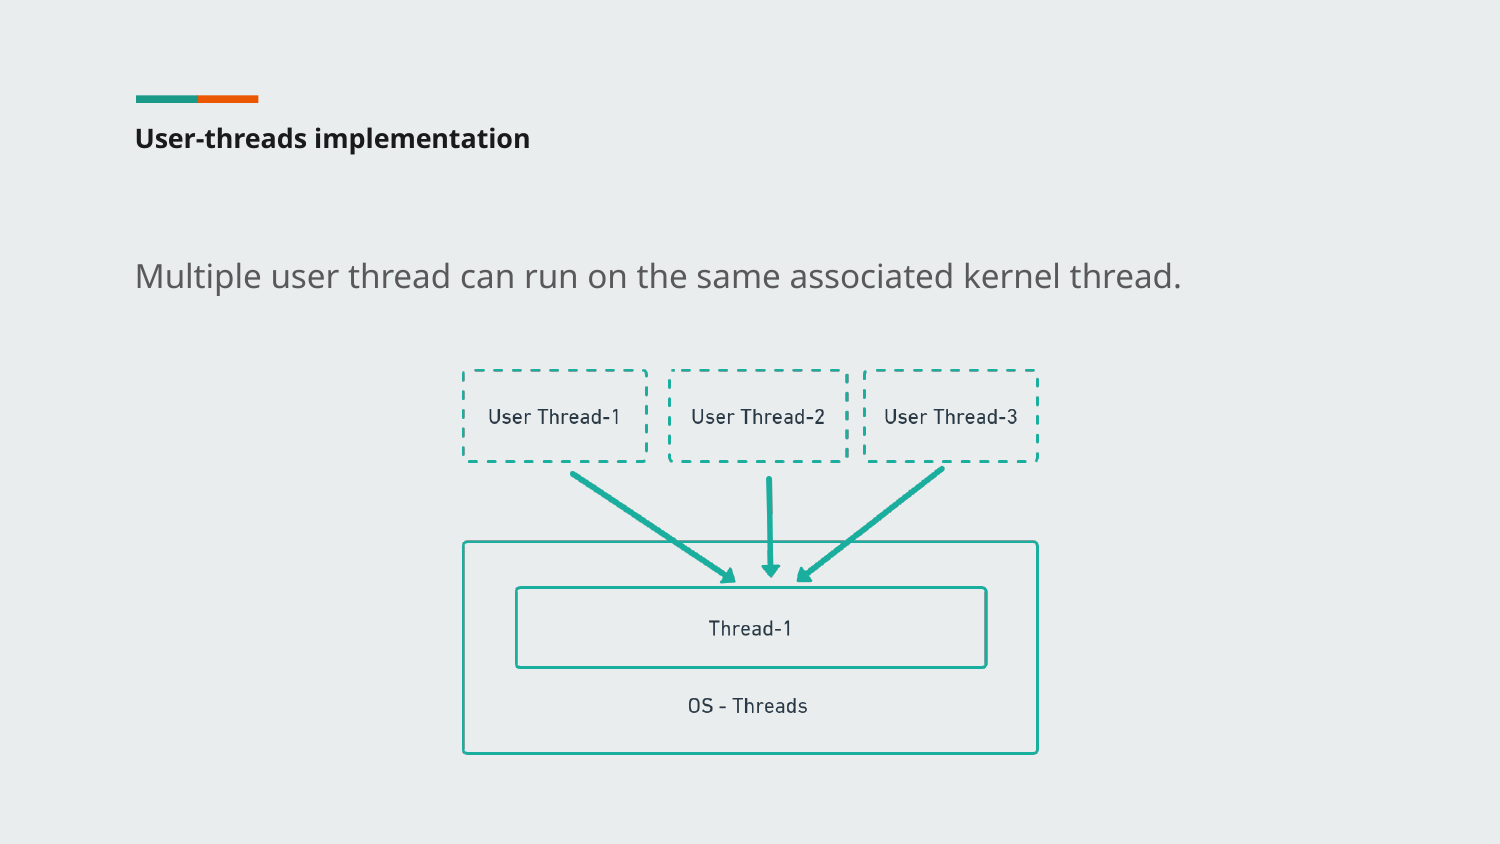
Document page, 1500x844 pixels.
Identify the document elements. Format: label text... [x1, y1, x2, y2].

picture [427, 334, 1073, 789]
subtitle Multiple user thread can run on the same associated kernel thread. [119, 247, 1381, 668]
title User-threads implementation [119, 104, 1381, 247]
